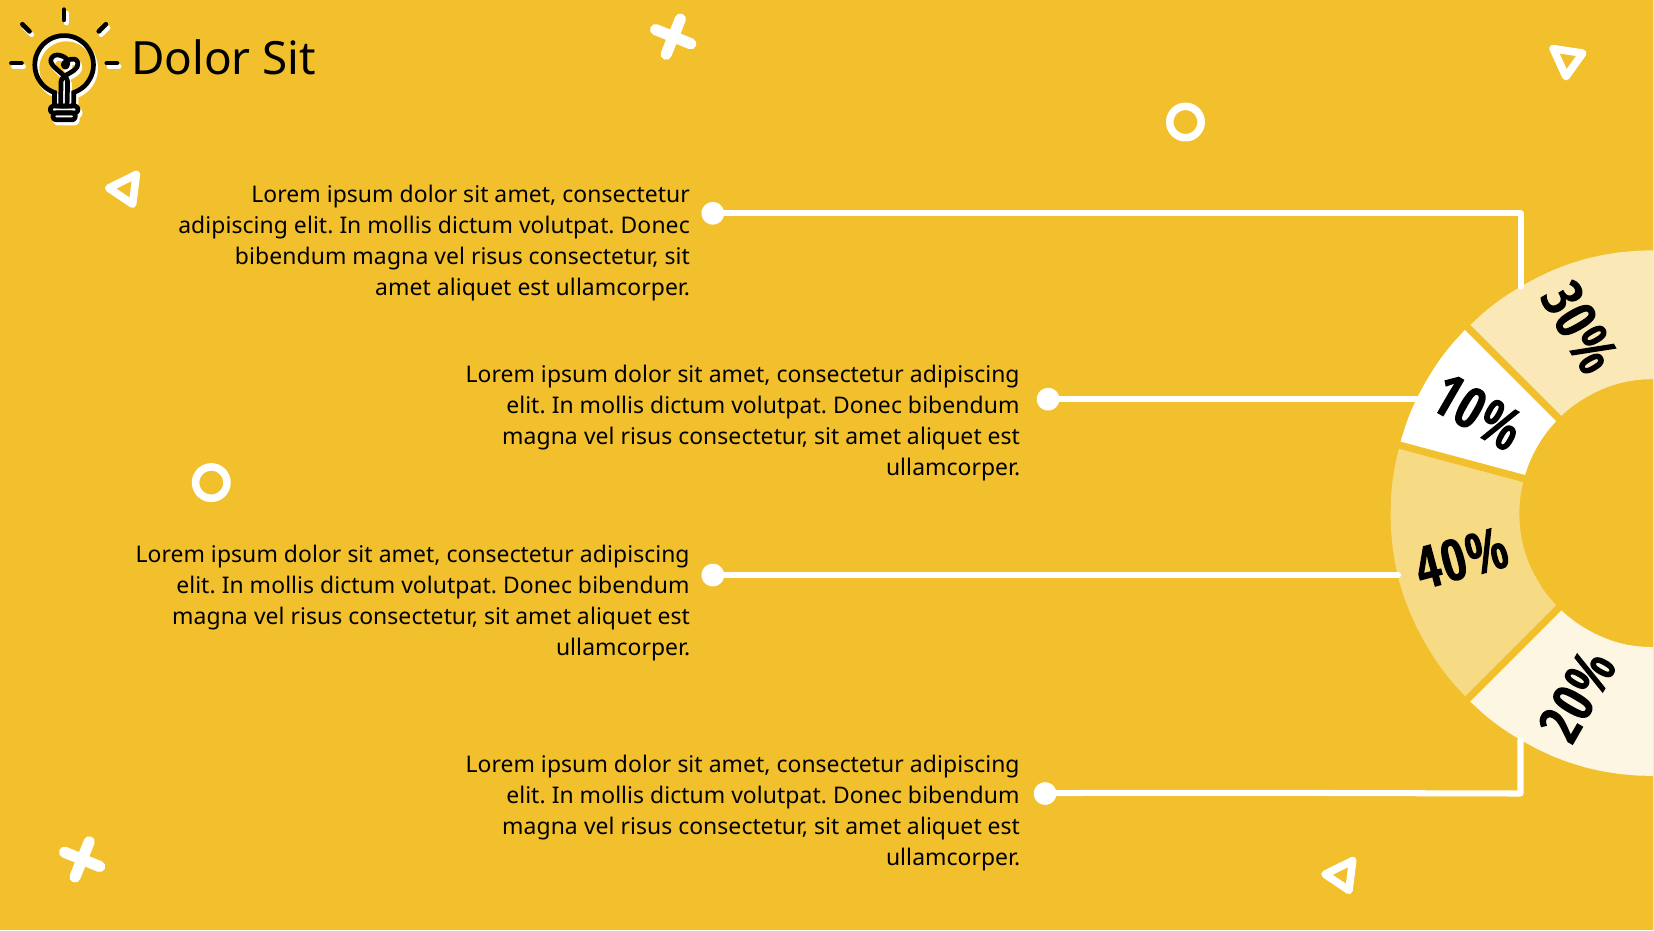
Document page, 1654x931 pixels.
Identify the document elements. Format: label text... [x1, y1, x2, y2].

text_box [1400, 329, 1557, 475]
text_box [701, 563, 725, 587]
text_box Lorem ipsum dolor sit amet, consectetur adipiscing elit. In mollis dictum volutpat. Donec bibendum magna vel risus consectetur, sit amet aliquet est ullamcorper. [177, 177, 691, 303]
text_box Lorem ipsum dolor sit amet, consectetur adipiscing elit. In mollis dictum volutpat. Donec bibendum magna vel risus consectetur, sit amet aliquet est ullamcorper. [135, 537, 691, 663]
text_box [1033, 782, 1057, 805]
text_box [1470, 250, 1654, 416]
text_box Lorem ipsum dolor sit amet, consectetur adipiscing elit. In mollis dictum volutpat. Donec bibendum magna vel risus consectetur, sit amet aliquet est ullamcorper. [465, 747, 1021, 873]
text_box [1036, 387, 1060, 411]
text_box Lorem ipsum dolor sit amet, consectetur adipiscing elit. In mollis dictum volutpat. Donec bibendum magna vel risus consectetur, sit amet aliquet est ullamcorper. [465, 357, 1021, 483]
text_box [1470, 610, 1654, 776]
text_box [1390, 448, 1557, 697]
title Dolor Sit [131, 16, 577, 97]
text_box [701, 202, 725, 225]
